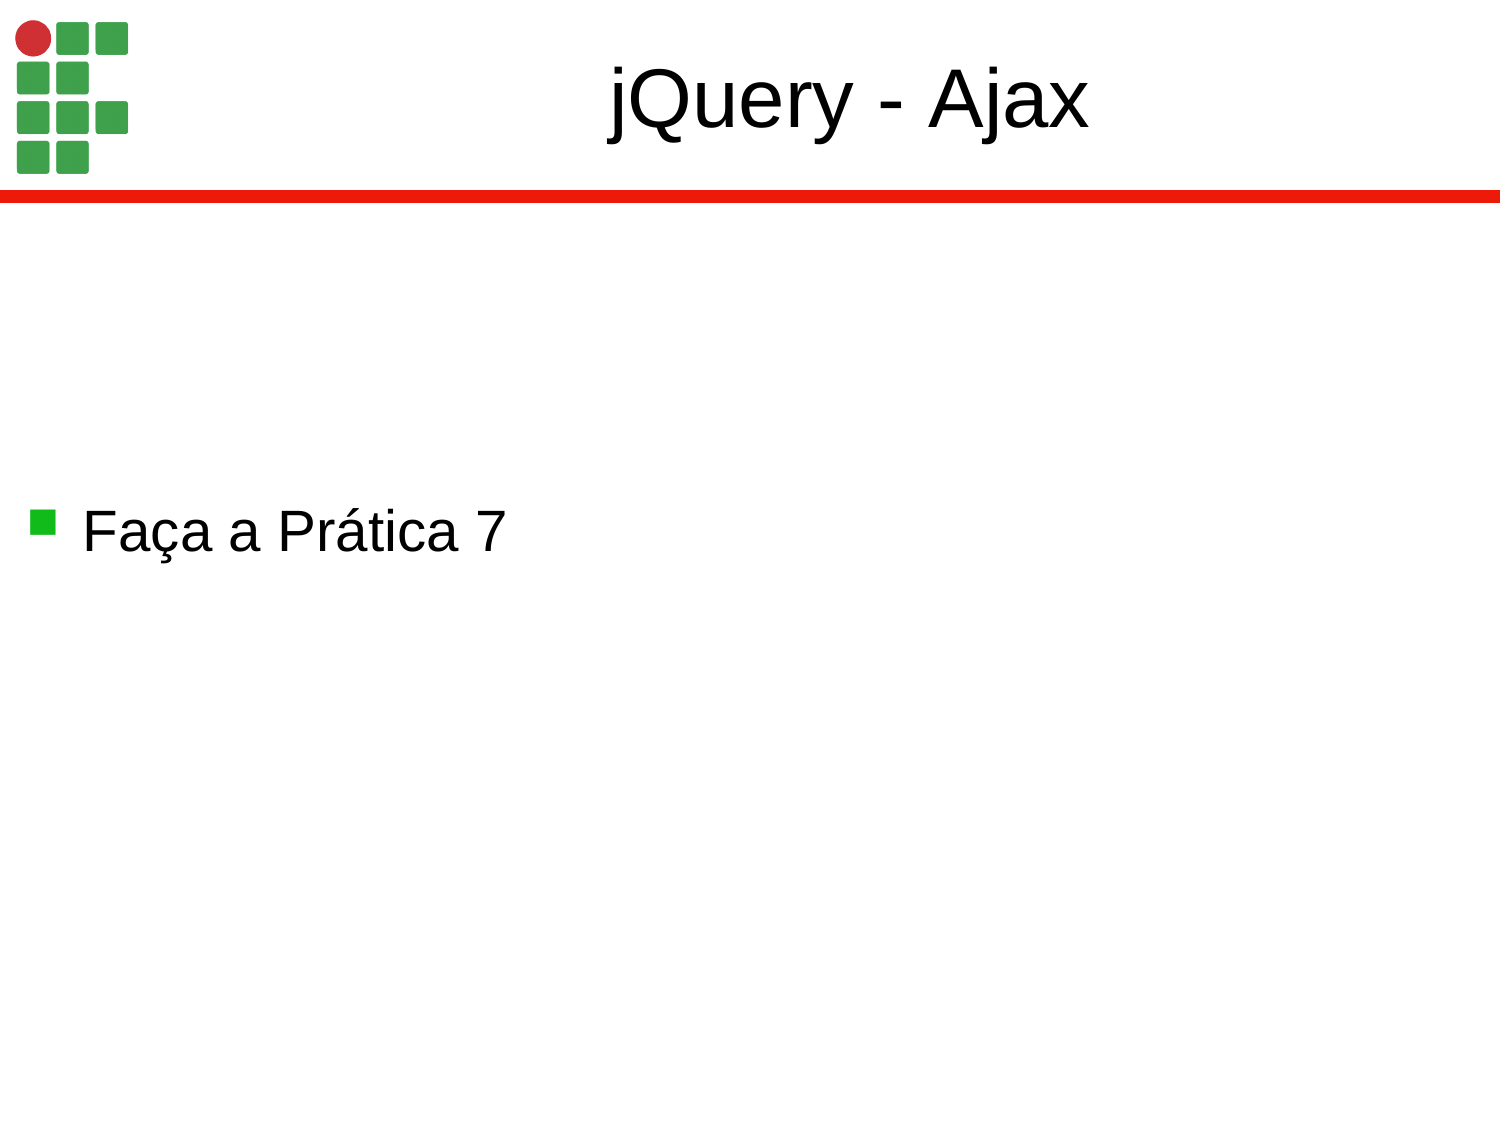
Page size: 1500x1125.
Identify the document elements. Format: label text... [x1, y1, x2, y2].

title jQuery - Ajax [230, 0, 1471, 188]
list Faça a Prática 7 [11, 225, 1495, 1089]
picture [14, 16, 130, 178]
